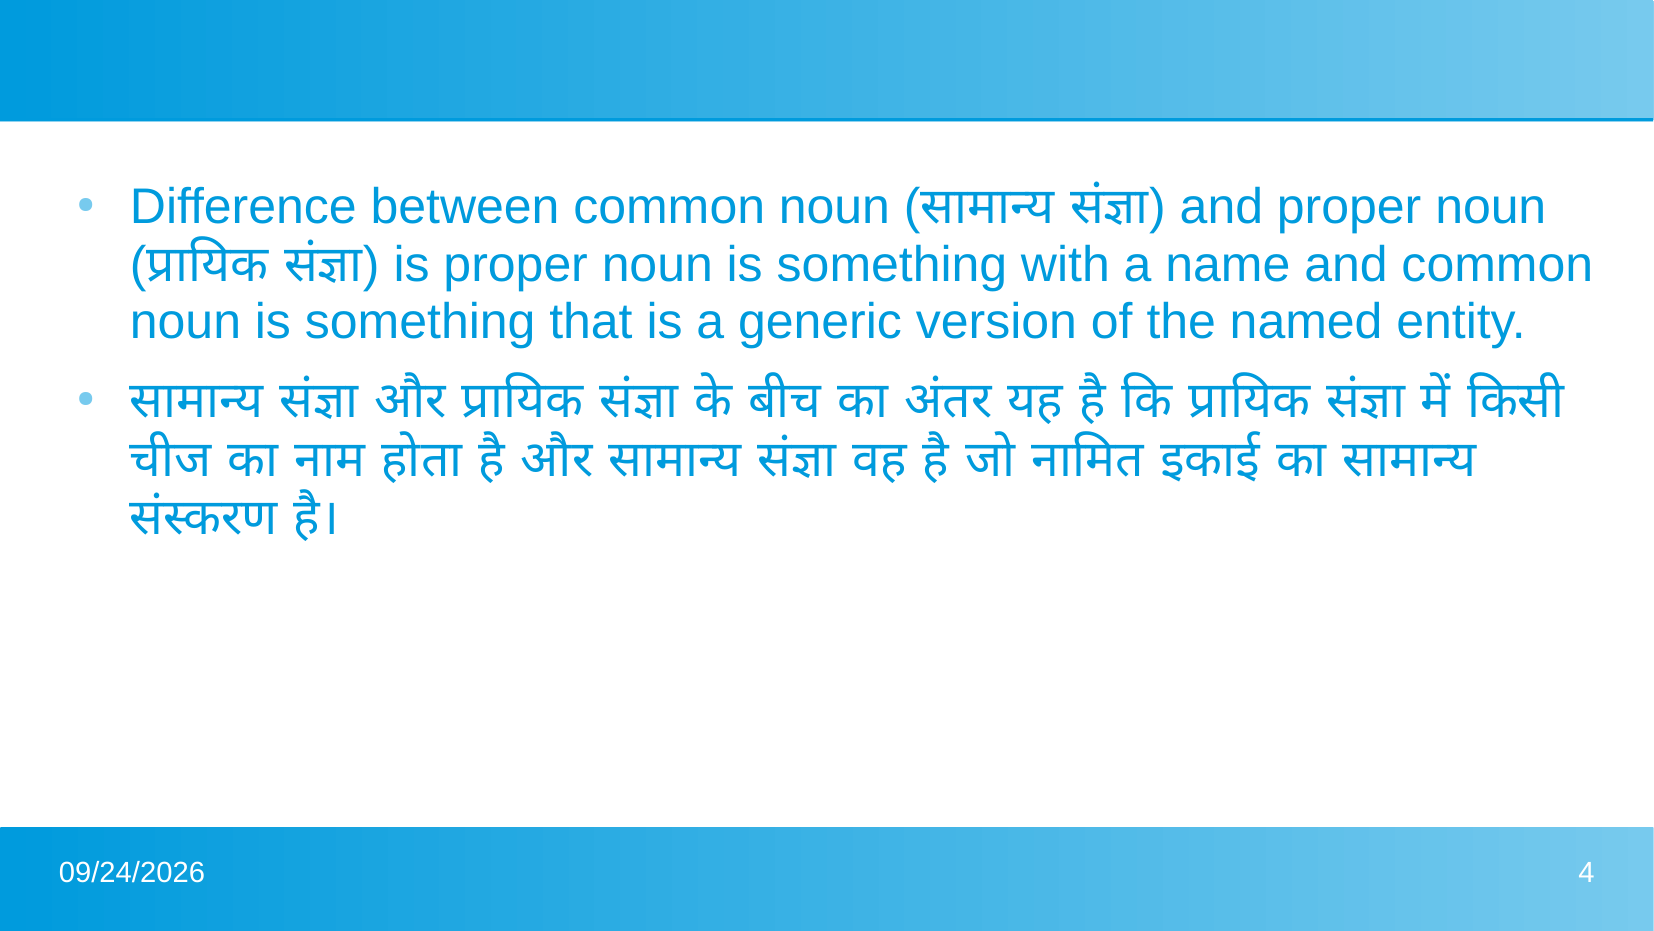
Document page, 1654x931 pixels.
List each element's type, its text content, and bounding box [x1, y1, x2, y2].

list Difference between common noun (सामान्य संज्ञा) and proper noun (प्रायिक संज्ञा) is proper noun is something with a name and common noun is something that is a generic version of the named entity. सामान्य संज्ञा और प्रायिक संज्ञा के बीच का अंतर यह है कि प्रायिक संज्ञा में किसी चीज का नाम होता है और सामान्य संज्ञा वह है जो नामित इकाई का सामान्य संस्करण है। [59, 177, 1595, 768]
